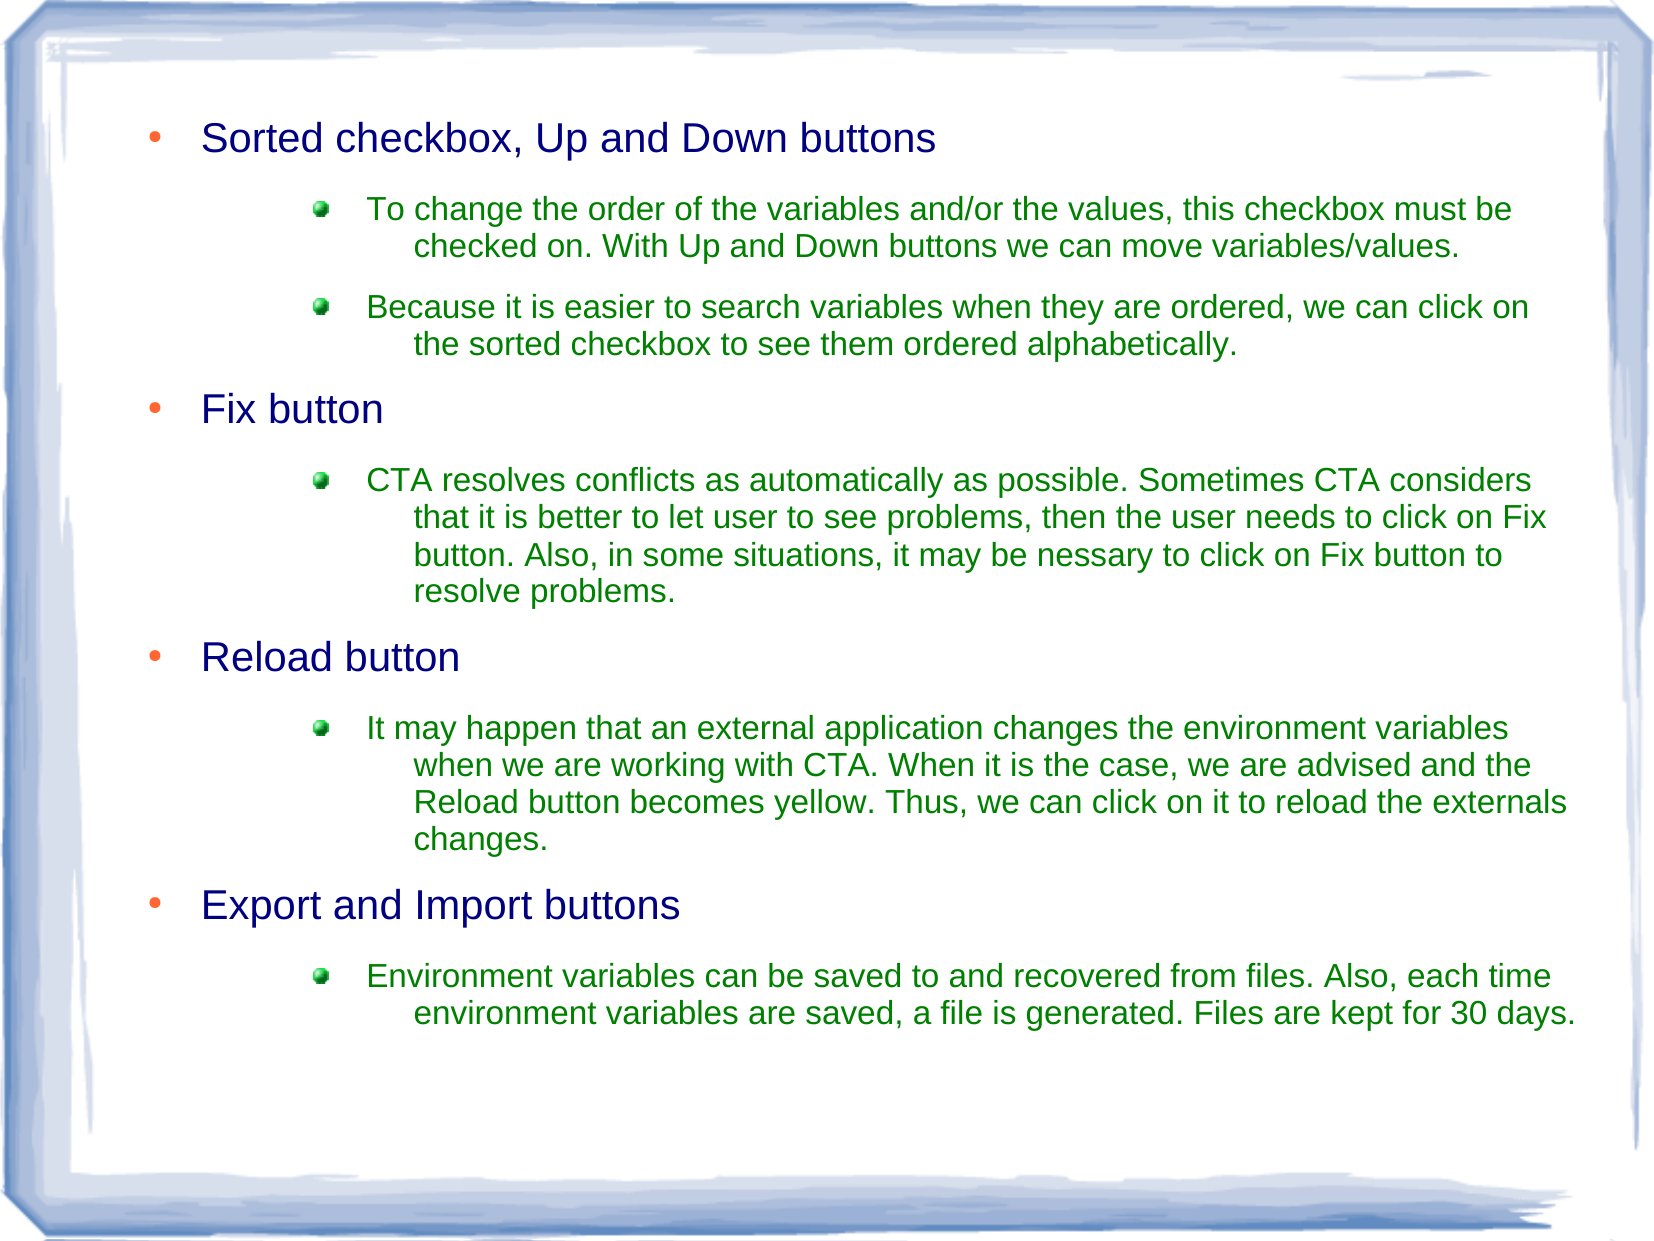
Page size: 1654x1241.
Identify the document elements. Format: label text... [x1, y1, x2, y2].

picture [0, 0, 1654, 1241]
list Sorted checkbox, Up and Down buttons To change the order of the variables and/or the values, this checkbox must be checked on. With Up and Down buttons we can move variables/values. Because it is easier to search variables when they are ordered, we can click on the sorted checkbox to see them ordered alphabetically. Fix button CTA resolves conflicts as automatically as possible. Sometimes CTA considers that it is better to let user to see problems, then the user needs to click on Fix button. Also, in some situations, it may be nessary to click on Fix button to resolve problems. Reload button It may happen that an external application changes the environment variables when we are working with CTA. When it is the case, we are advised and the Reload button becomes yellow. Thus, we can click on it to reload the externals changes. Export and Import buttons Environment variables can be saved to and recovered from files. Also, each time environment variables are saved, a file is generated. Files are kept for 30 days. [129, 114, 1583, 1152]
